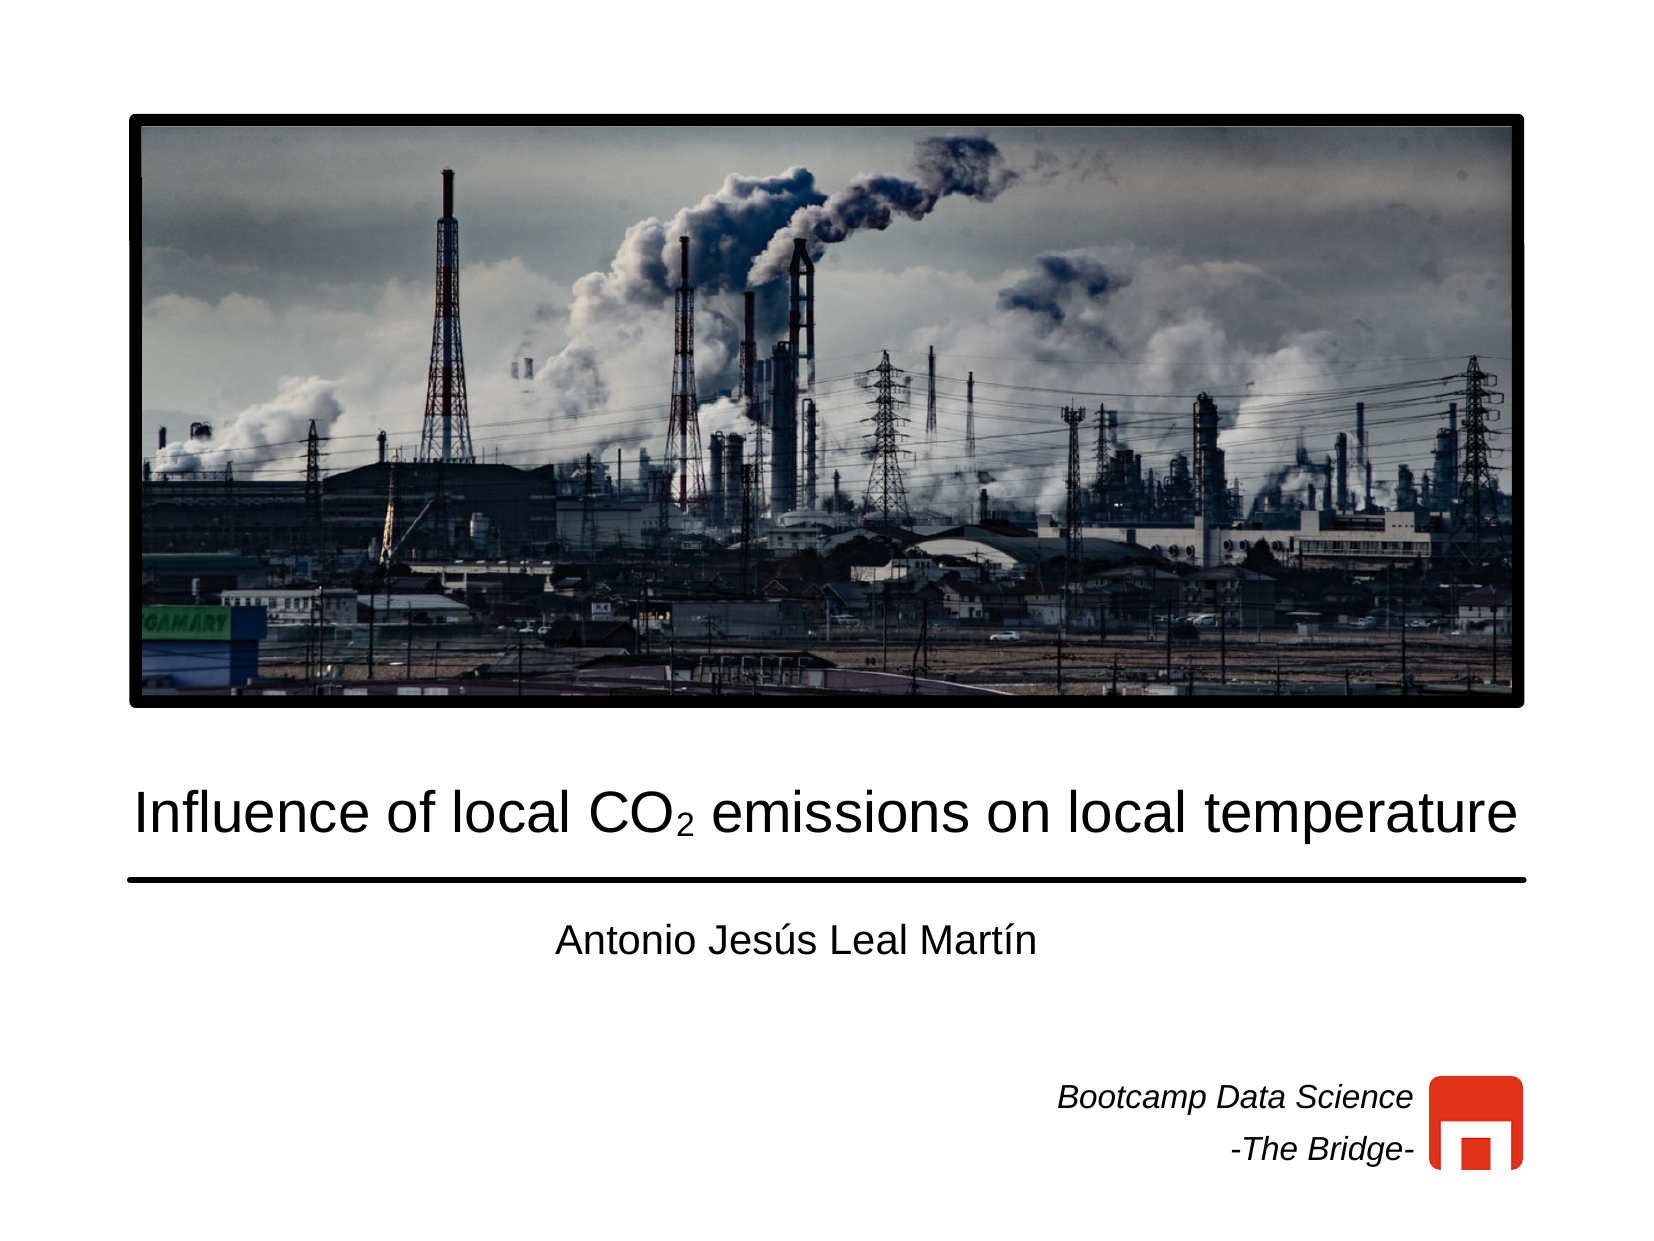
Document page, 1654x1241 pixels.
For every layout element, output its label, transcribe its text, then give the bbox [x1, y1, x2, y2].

picture [141, 126, 1512, 696]
text_box Bootcamp Data Science -The Bridge- [1039, 1068, 1433, 1178]
text_box Antonio Jesús Leal Martín [537, 906, 1058, 975]
subtitle Influence of local CO2 emissions on local temperature [82, 779, 1571, 864]
picture [1429, 1076, 1523, 1170]
